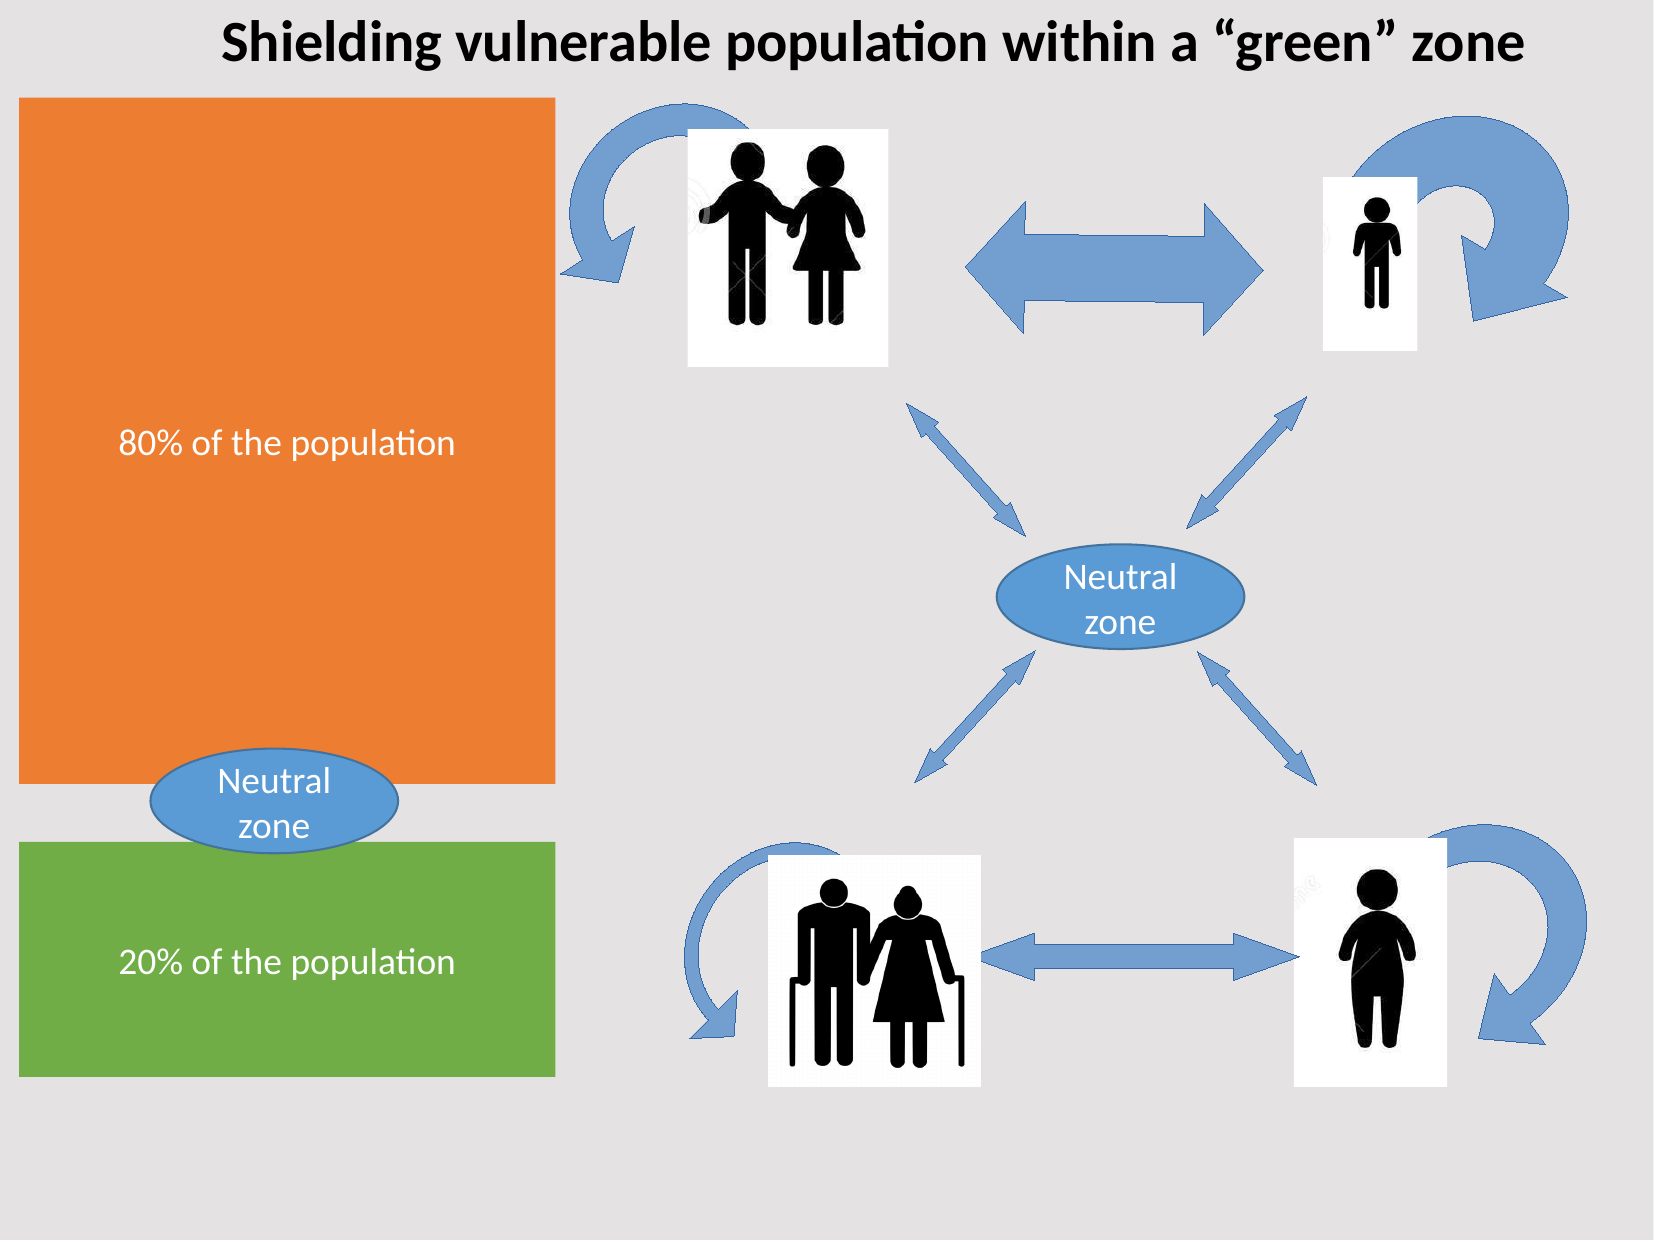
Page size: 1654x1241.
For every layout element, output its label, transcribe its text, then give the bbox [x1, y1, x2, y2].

text_box [981, 933, 1300, 981]
text_box [1427, 824, 1587, 1045]
text_box [906, 403, 1026, 537]
text_box [1186, 396, 1307, 529]
picture [687, 129, 889, 367]
text_box 80% of the population [19, 97, 556, 784]
picture [1322, 177, 1418, 351]
text_box [914, 650, 1036, 783]
text_box Shielding vulnerable population within a “green” zone [206, 10, 1560, 142]
text_box [1197, 651, 1317, 786]
text_box [965, 201, 1264, 336]
text_box [684, 842, 841, 1039]
picture [1293, 838, 1448, 1087]
text_box [560, 103, 750, 283]
text_box [1352, 116, 1569, 322]
text_box Neutral zone [150, 748, 399, 854]
text_box Neutral zone [996, 544, 1245, 650]
picture [768, 855, 981, 1087]
text_box 20% of the population [19, 841, 556, 1077]
